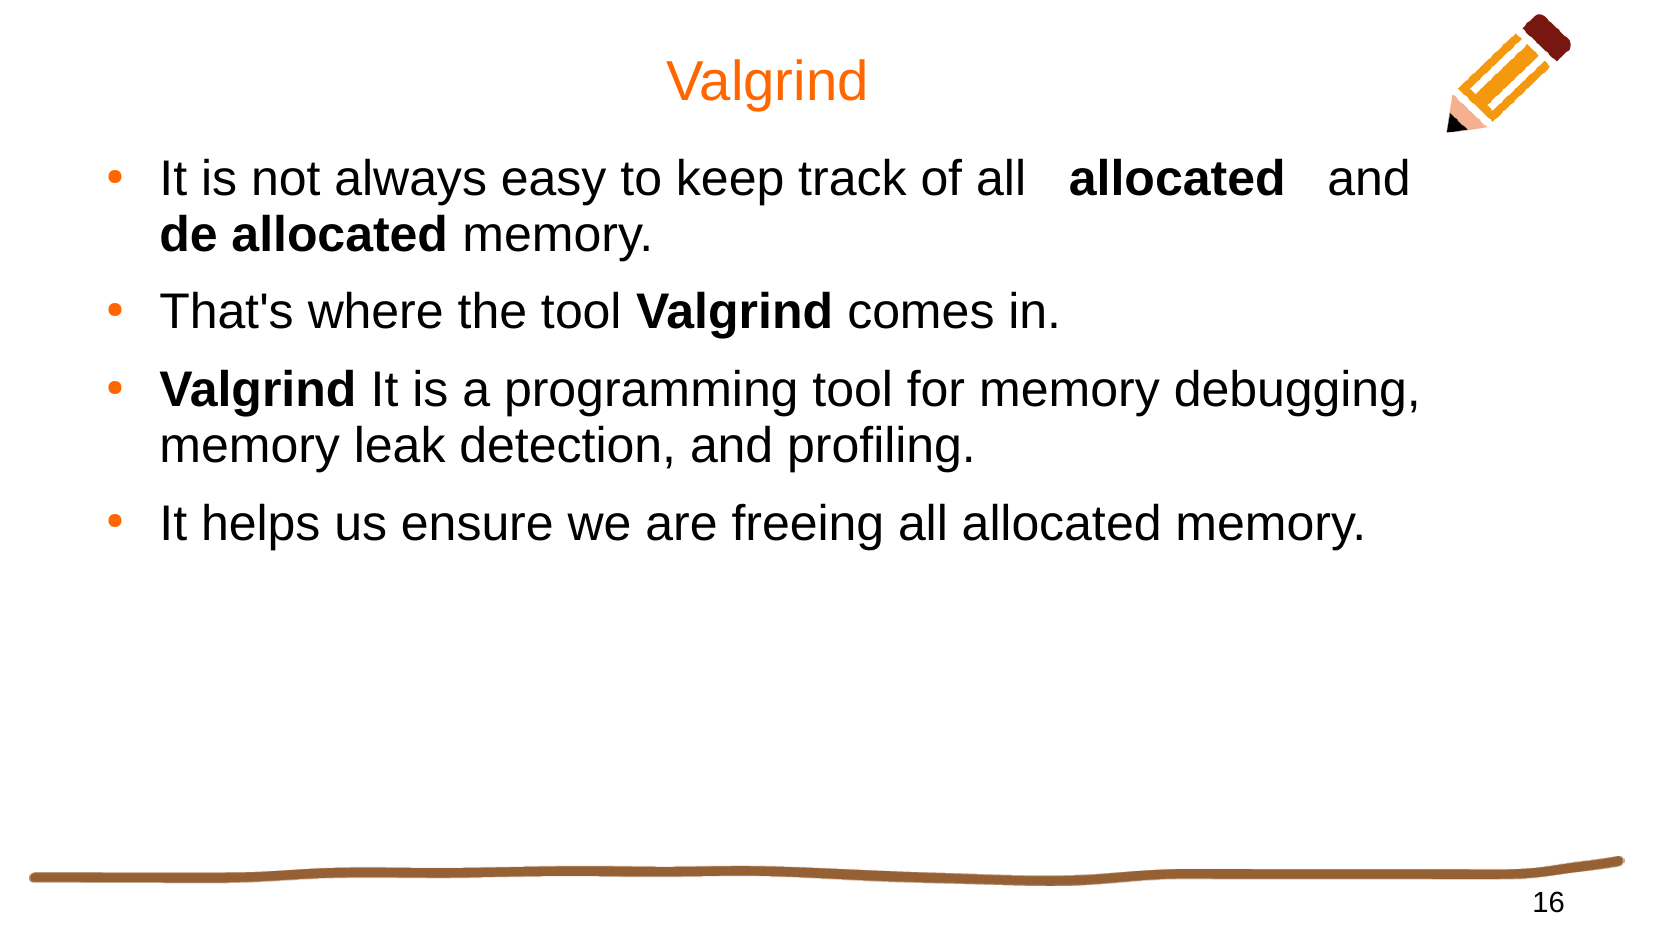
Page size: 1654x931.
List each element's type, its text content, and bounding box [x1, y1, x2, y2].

title Valgrind [88, 29, 1447, 133]
picture [1446, 14, 1571, 133]
picture [29, 856, 1625, 886]
list It is not always easy to keep track of all allocated and de allocated memory. That's where the tool Valgrind comes in. Valgrind It is a programming tool for memory debugging, memory leak detection, and profiling. It helps us ensure we are freeing all allocated memory. [88, 150, 1501, 800]
